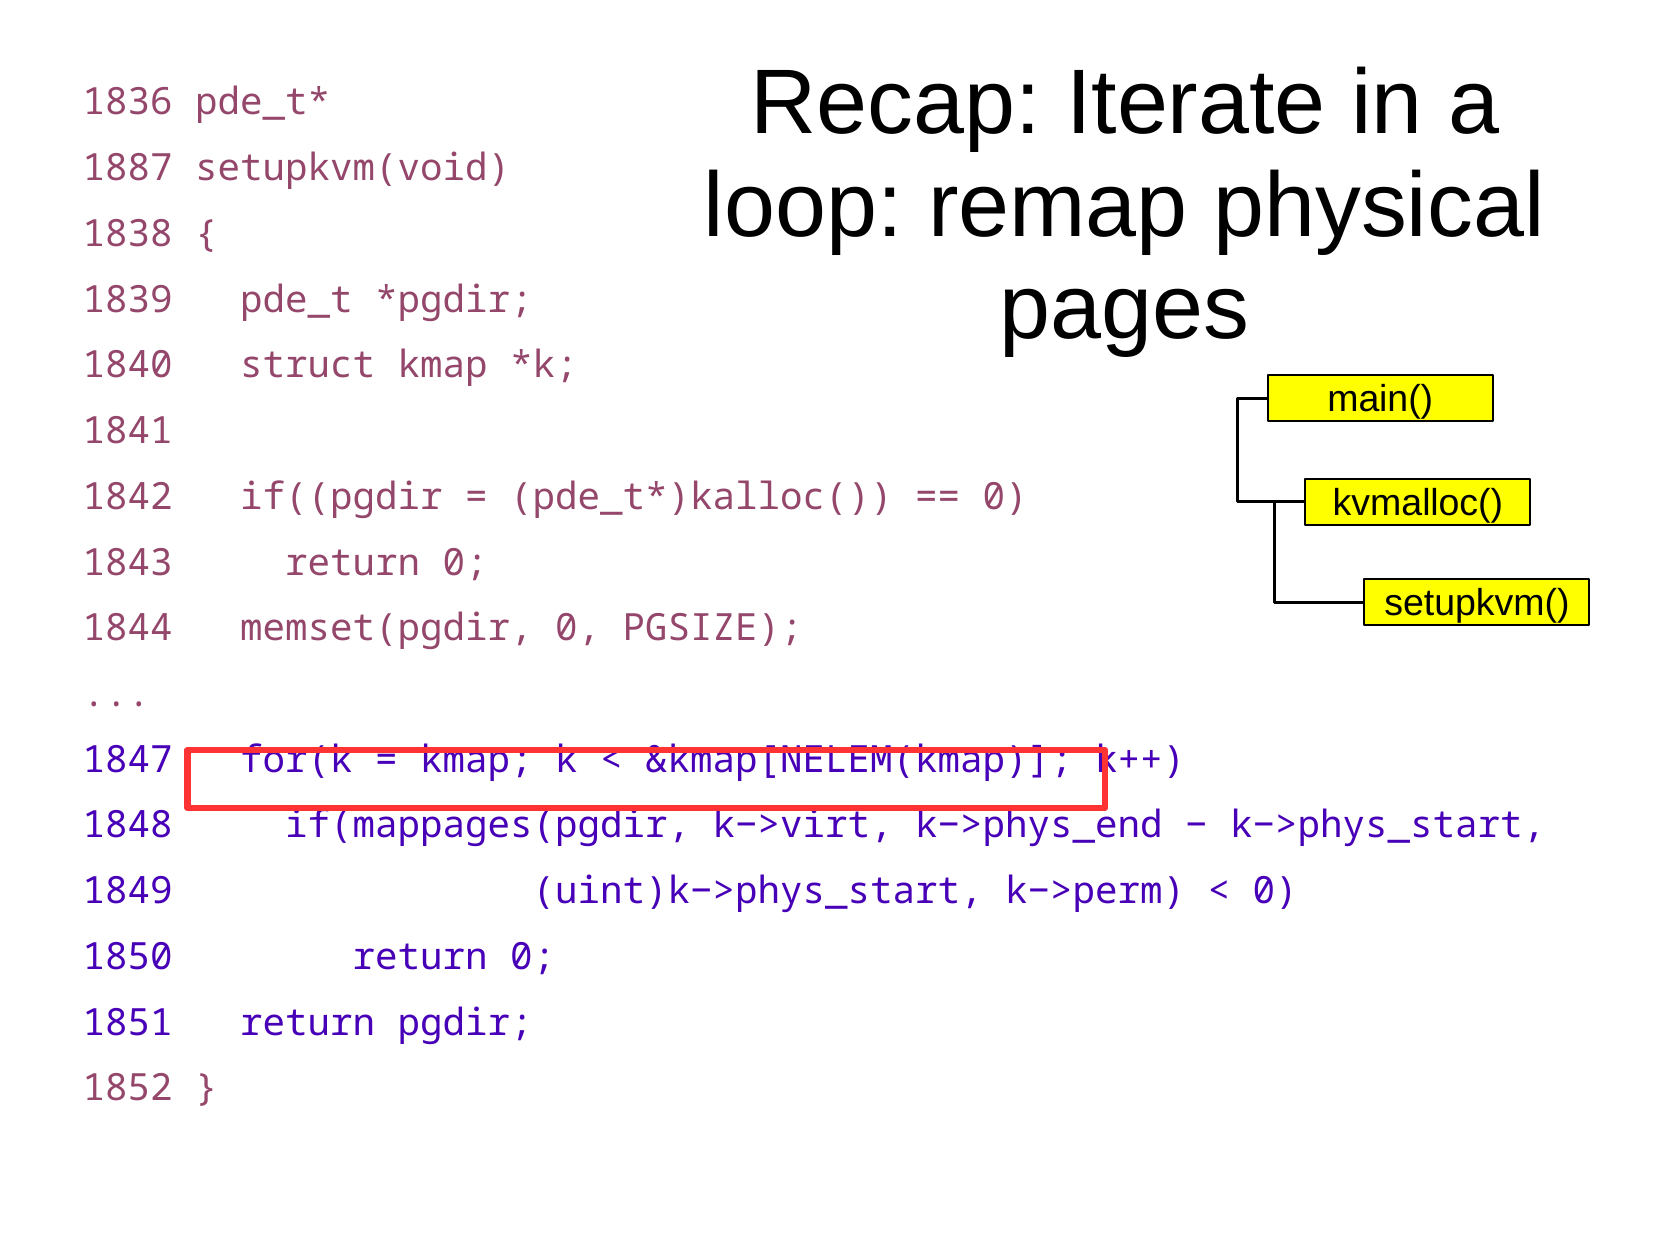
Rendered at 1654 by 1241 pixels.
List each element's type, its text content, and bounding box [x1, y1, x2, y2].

list 1836 pde_t* 1887 setupkvm(void) 1838 { 1839 pde_t *pgdir; 1840 struct kmap *k; 1841 1842 if((pgdir = (pde_t*)kalloc()) == 0) 1843 return 0; 1844 memset(pgdir, 0, PGSIZE); ... 1847 for(k = kmap; k < &kmap[NELEM(kmap)]; k++) 1848 if(mappages(pgdir, k−>virt, k−>phys_end − k−>phys_start, 1849 (uint)k−>phys_start, k−>perm) < 0) 1850 return 0; 1851 return pgdir; 1852 } [82, 75, 1571, 1163]
text_box setupkvm() [1364, 579, 1590, 626]
text_box kvmalloc() [1305, 478, 1531, 526]
title Recap: Iterate in a loop: remap physical pages [675, 50, 1576, 359]
text_box main() [1267, 375, 1493, 422]
